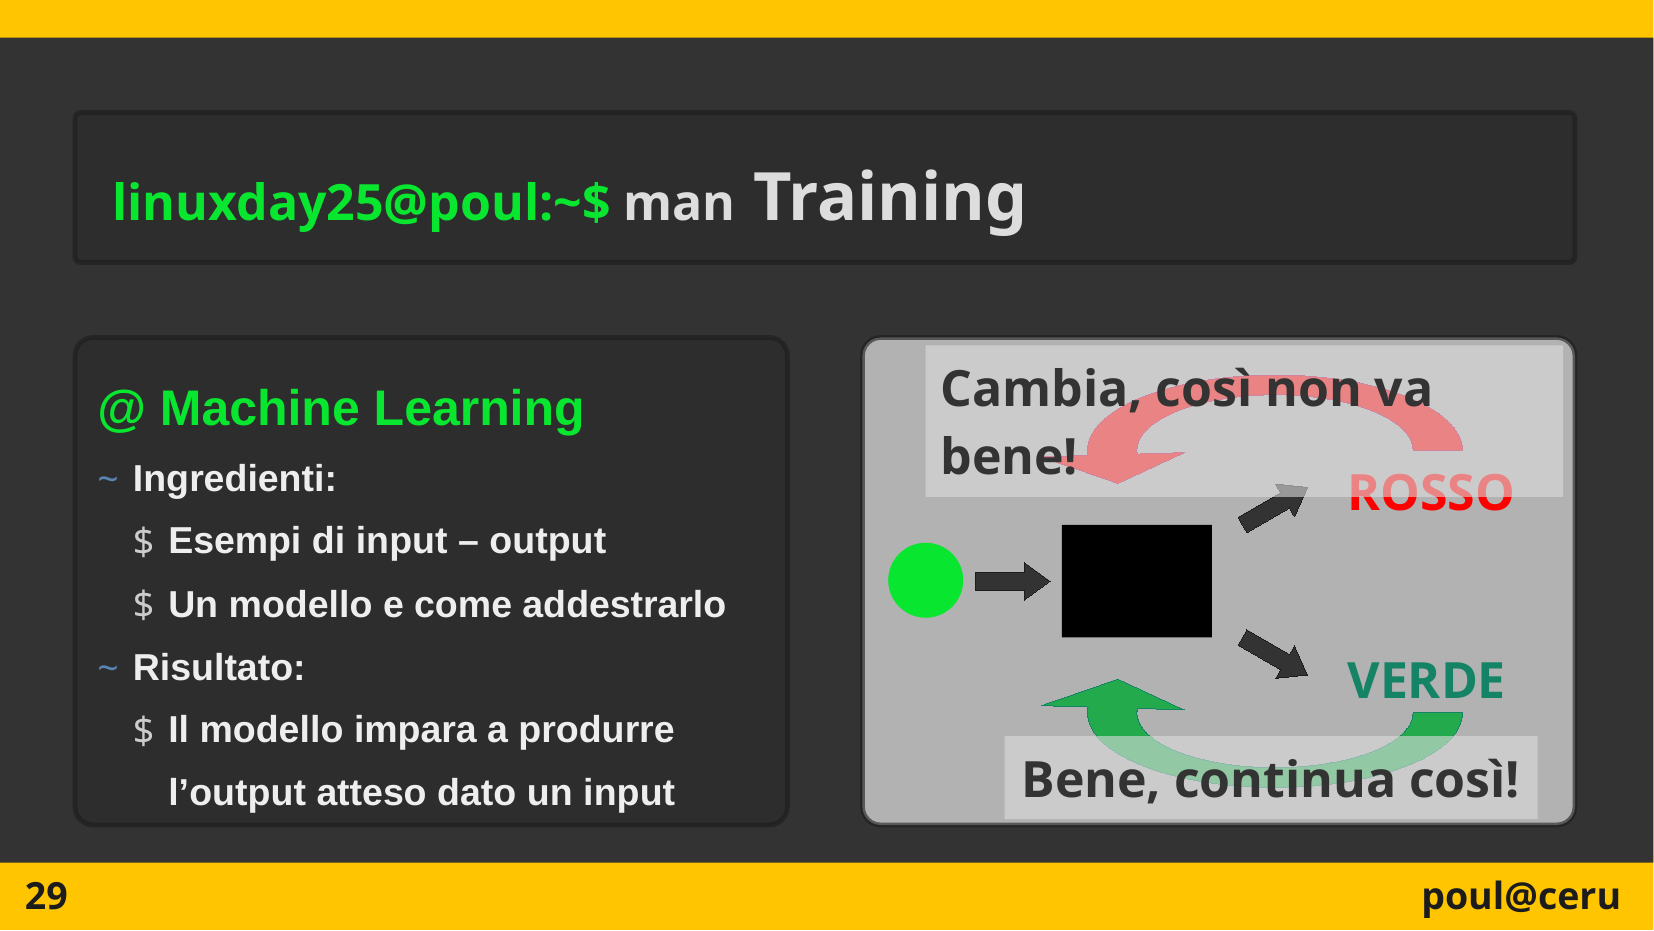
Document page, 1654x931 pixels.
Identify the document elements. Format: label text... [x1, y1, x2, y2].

text_box poul@ceru [975, 862, 1637, 931]
title linuxday25@poul:~$ man Training [112, 144, 1538, 231]
text_box ROSSO [1332, 497, 1538, 526]
text_box <number> [10, 862, 638, 931]
text_box [0, 37, 1654, 863]
text_box Bene, continua così! [1004, 736, 1538, 812]
text_box VERDE [1332, 637, 1538, 713]
text_box Cambia, così non va bene! [925, 345, 1564, 421]
text_box @ Machine Learning Ingredienti: Esempi di input – output Un modello e come addestrarlo Risultato: Il modello impara a produrre l’output atteso dato un input [74, 337, 788, 826]
